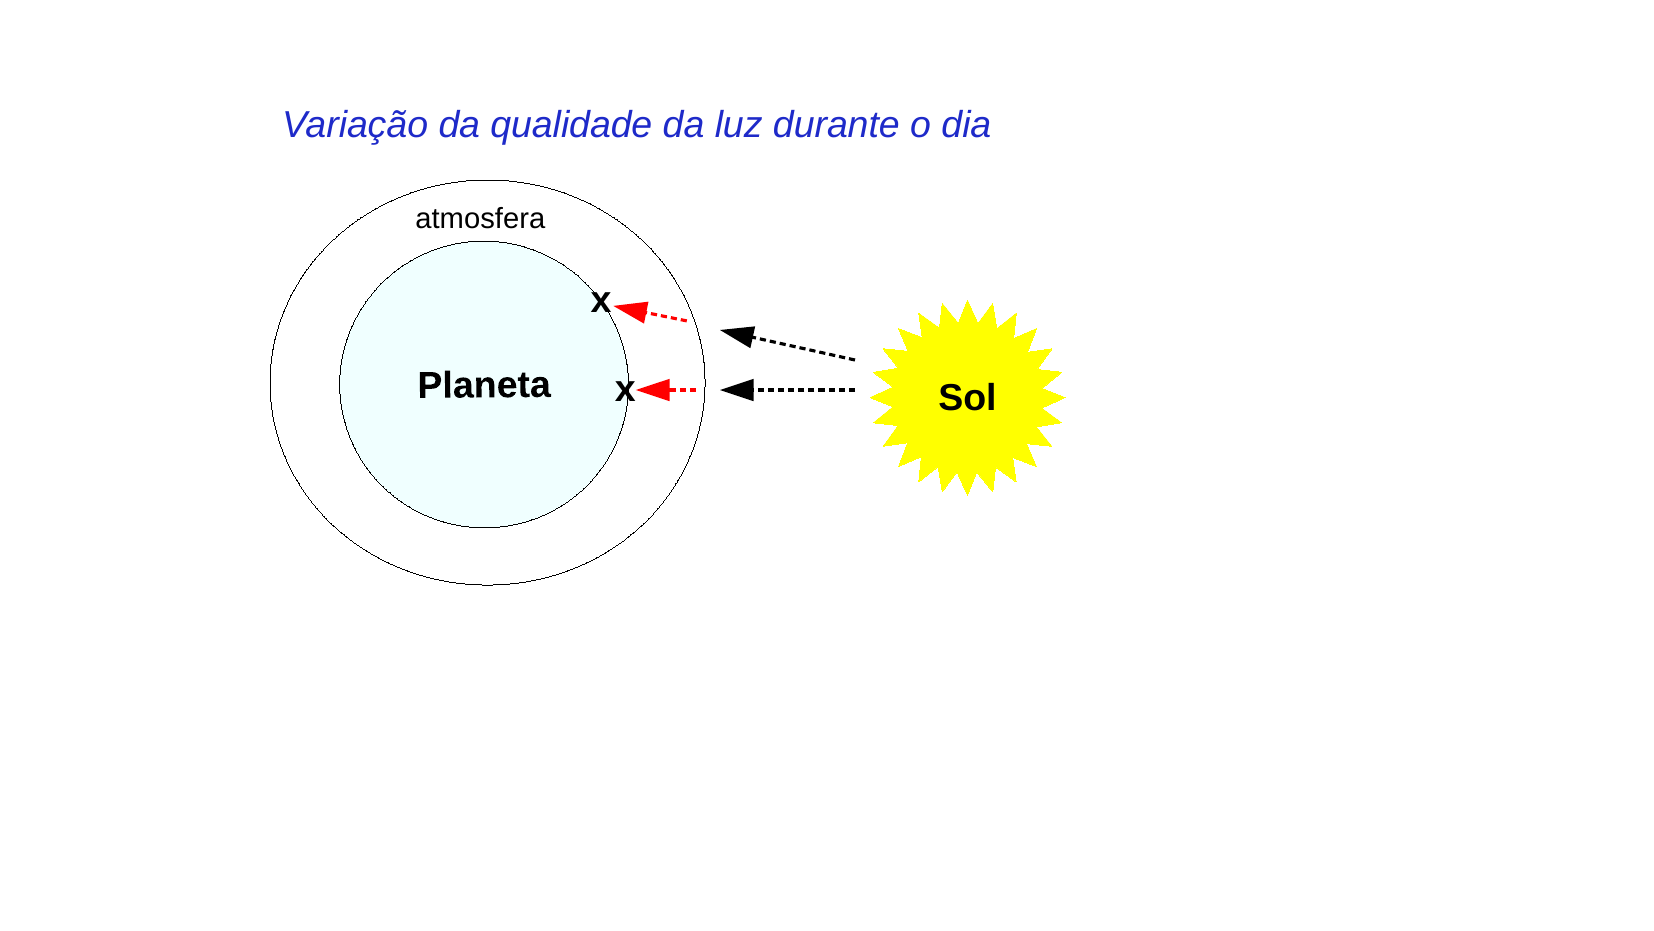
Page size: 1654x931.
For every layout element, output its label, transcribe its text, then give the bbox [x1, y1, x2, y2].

text_box Planeta [339, 243, 627, 528]
text_box atmosfera [400, 196, 561, 243]
text_box x [575, 270, 622, 328]
text_box Sol [870, 300, 1066, 496]
text_box [270, 196, 706, 586]
text_box x [600, 360, 651, 417]
text_box Variação da qualidade da luz durante o dia [267, 96, 1078, 196]
